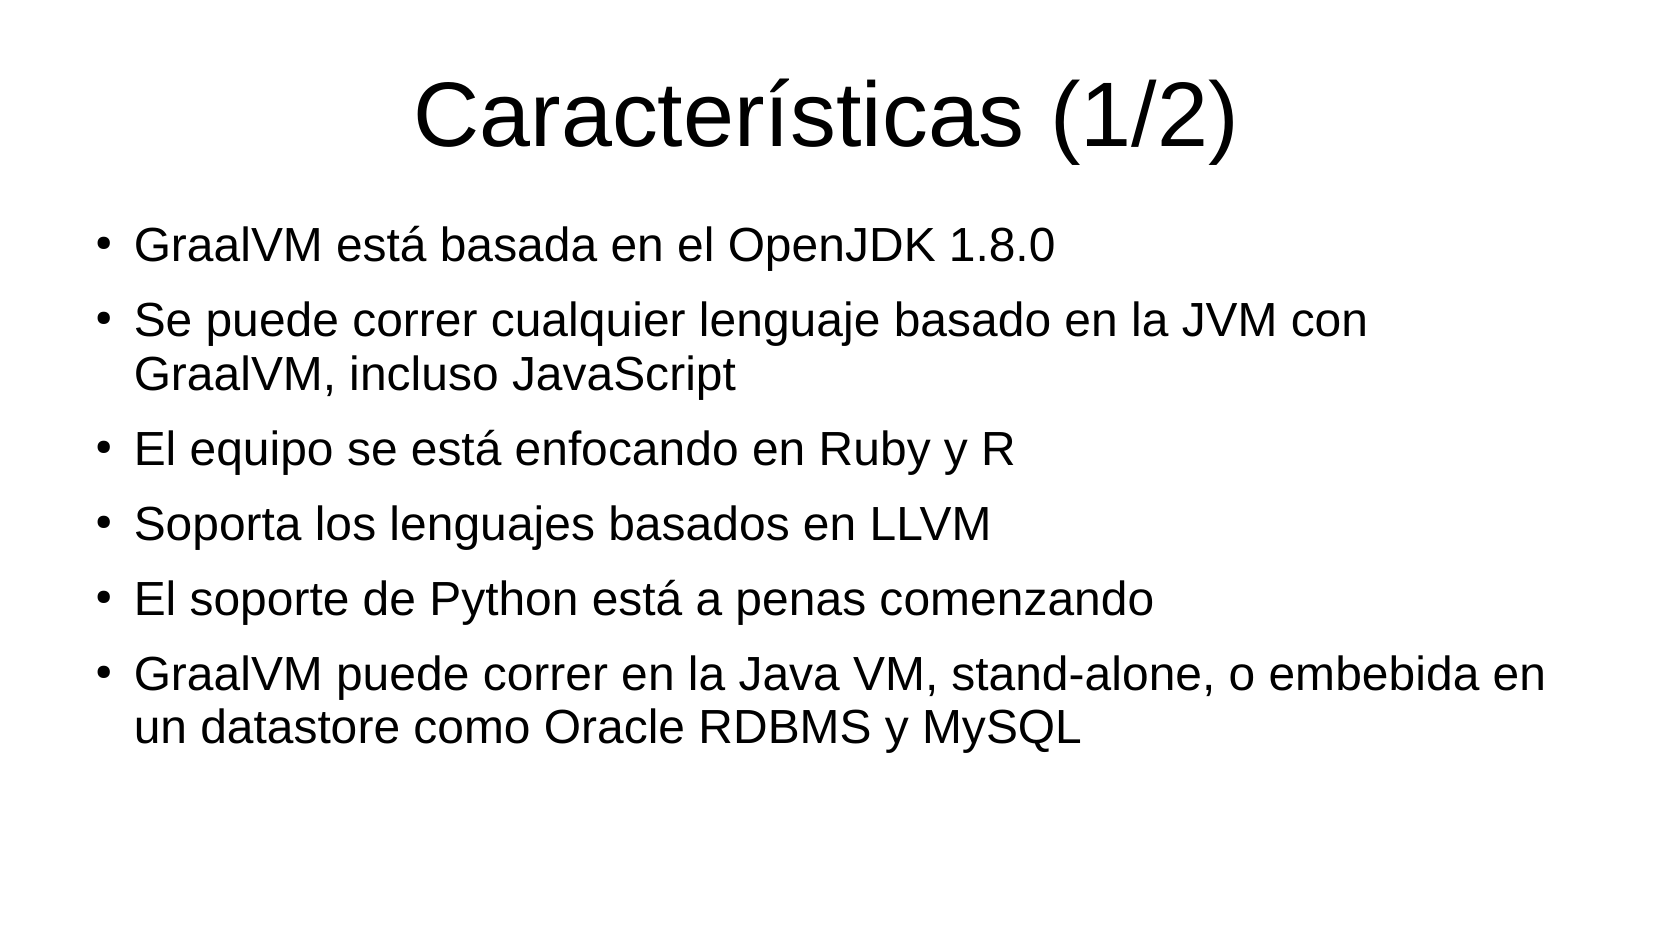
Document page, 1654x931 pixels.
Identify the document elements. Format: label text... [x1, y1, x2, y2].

title Características (1/2) [82, 37, 1571, 193]
list GraalVM está basada en el OpenJDK 1.8.0 Se puede correr cualquier lenguaje basado en la JVM con GraalVM, incluso JavaScript El equipo se está enfocando en Ruby y R Soporta los lenguajes basados en LLVM El soporte de Python está a penas comenzando GraalVM puede correr en la Java VM, stand-alone, o embebida en un datastore como Oracle RDBMS y MySQL [82, 217, 1571, 758]
